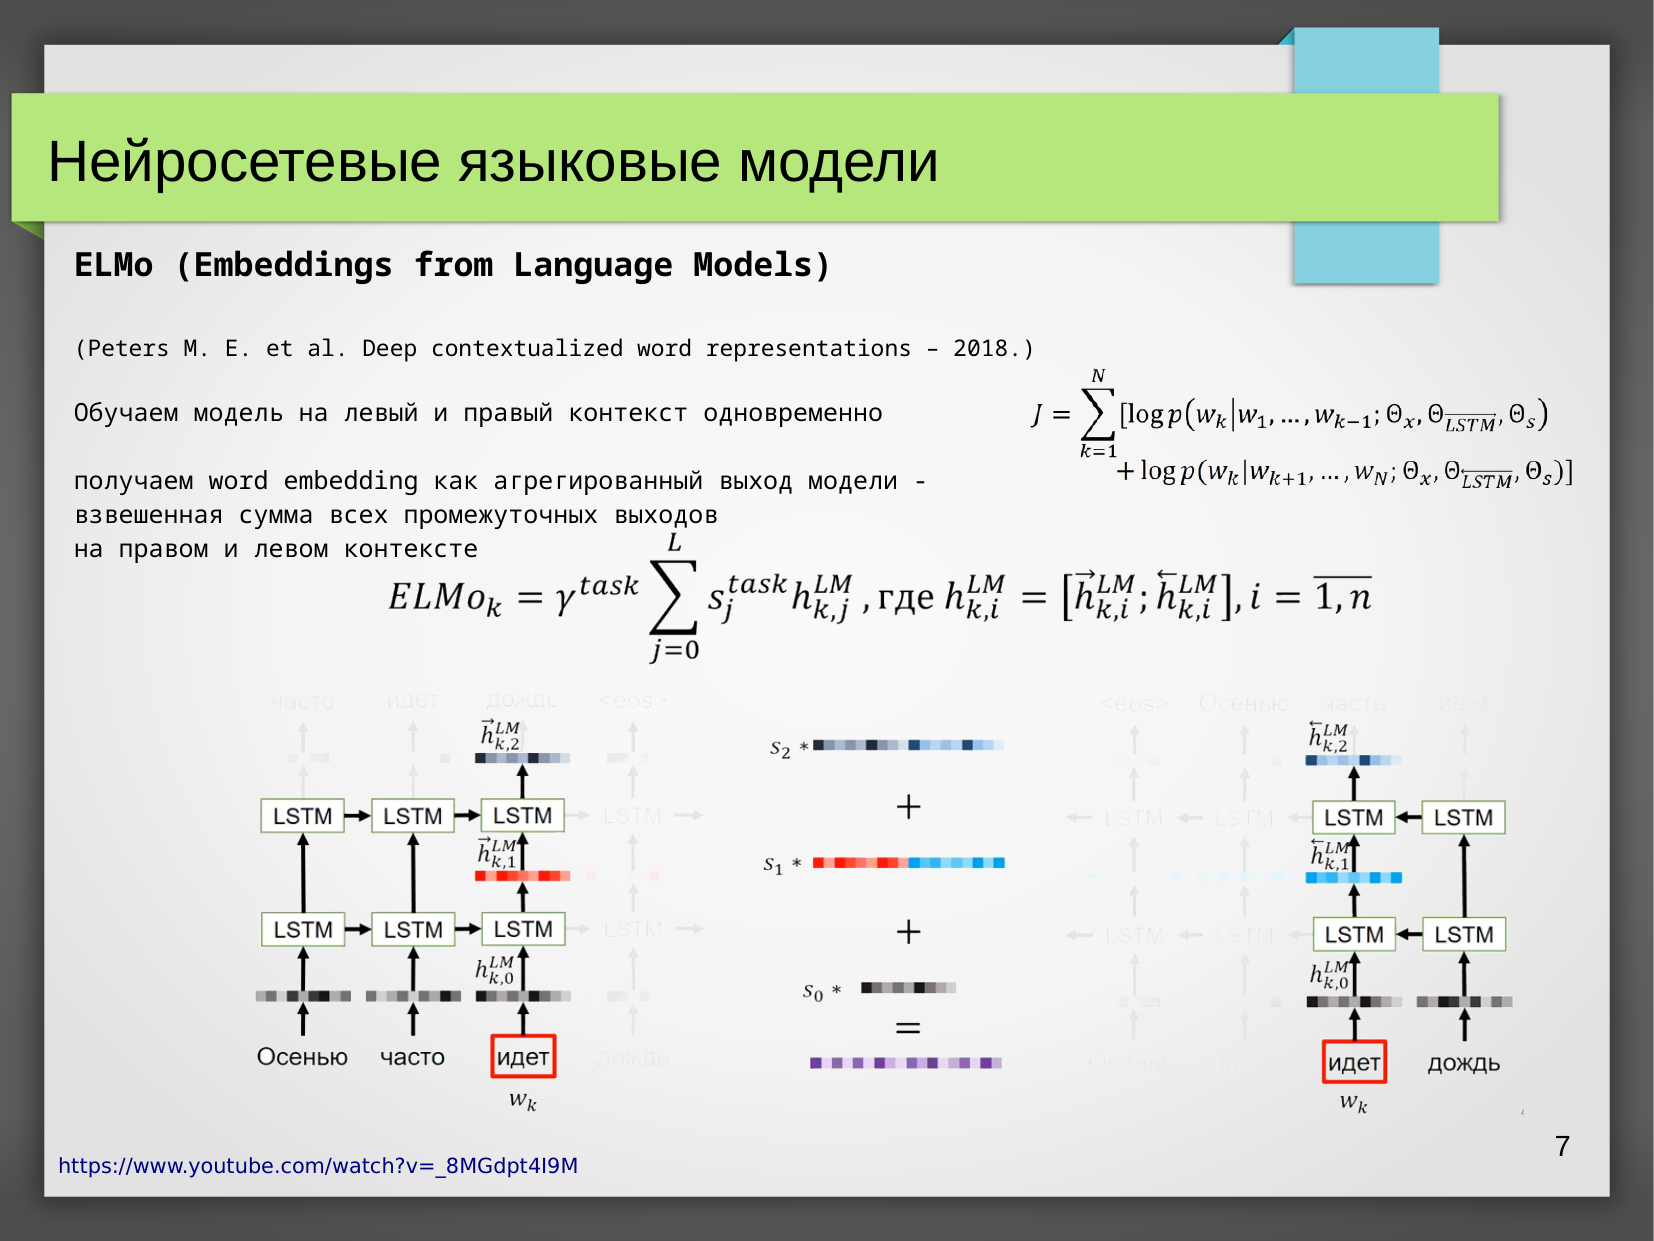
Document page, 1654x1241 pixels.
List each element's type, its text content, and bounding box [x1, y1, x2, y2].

text_box ELMo (Embeddings from Language Models) (Peters M. E. et al. Deep contextualized word representations – 2018.) Обучаем модель на левый и правый контекст одновременно получаем word embedding как агрегированный выход модели - взвешенная сумма всех промежуточных выходов на правом и левом контексте [59, 234, 1264, 526]
title Нейросетевые языковые модели [47, 121, 1241, 201]
text_box https://www.youtube.com/watch?v=_8MGdpt4I9M [43, 1146, 662, 1193]
picture [0, 0, 1654, 1241]
